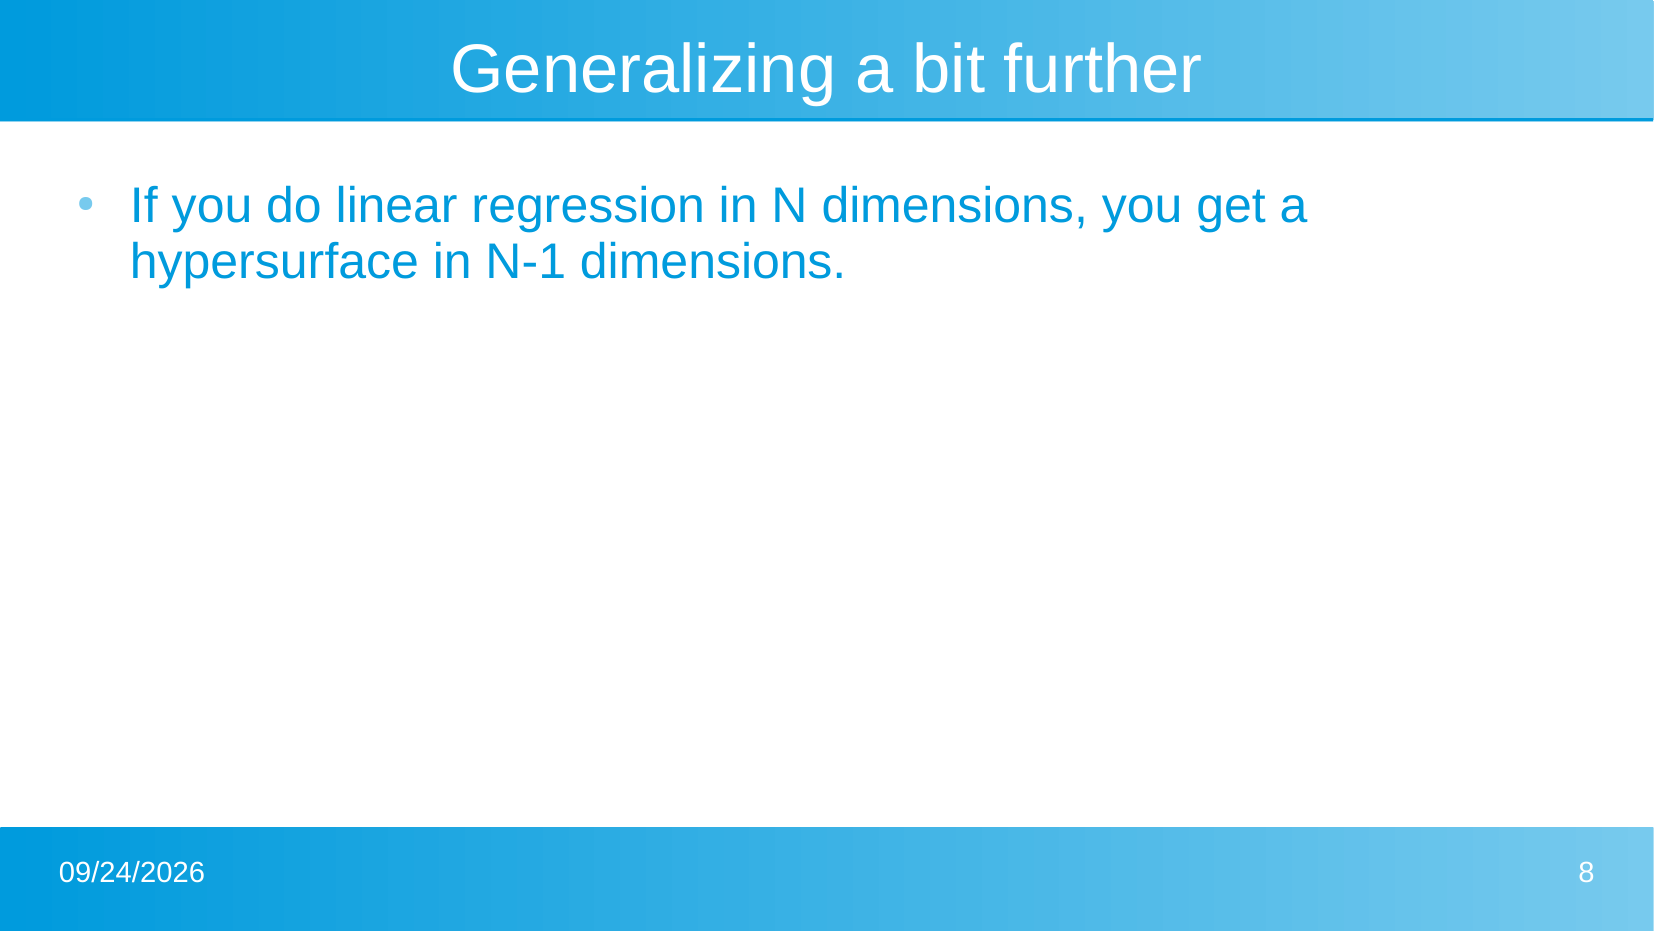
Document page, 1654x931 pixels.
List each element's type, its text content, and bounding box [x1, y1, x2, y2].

list If you do linear regression in N dimensions, you get a hypersurface in N-1 dimensions. [59, 177, 1595, 768]
title Generalizing a bit further [59, 29, 1595, 108]
